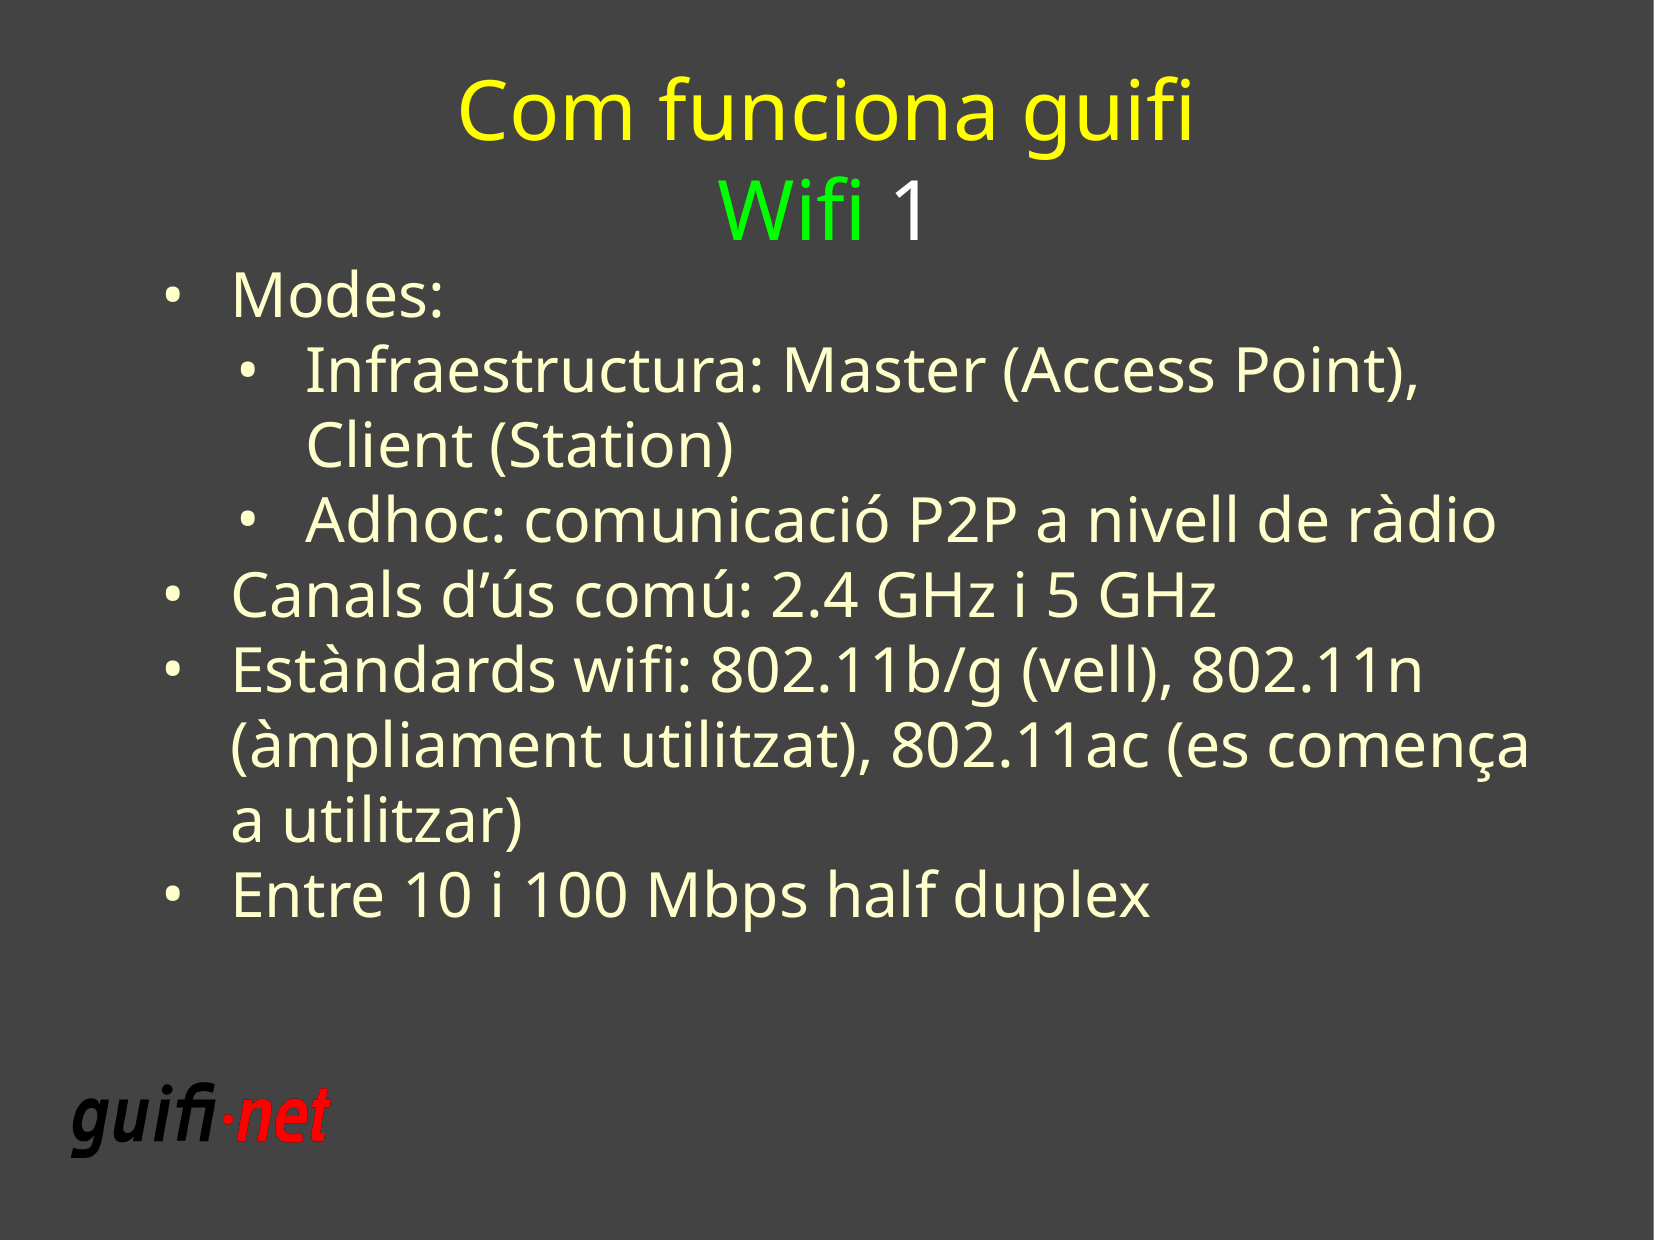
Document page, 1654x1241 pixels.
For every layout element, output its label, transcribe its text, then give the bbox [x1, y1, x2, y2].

list Modes: Infraestructura: Master (Access Point), Client (Station) Adhoc: comunicació P2P a nivell de ràdio Canals d’ús comú: 2.4 GHz i 5 GHz Estàndards wifi: 802.11b/g (vell), 802.11n (àmpliament utilitzat), 802.11ac (es comença a utilitzar) Entre 10 i 100 Mbps half duplex [118, 248, 1571, 1028]
picture [71, 1082, 331, 1158]
title Com funciona guifi Wifi 1 [82, 49, 1571, 213]
